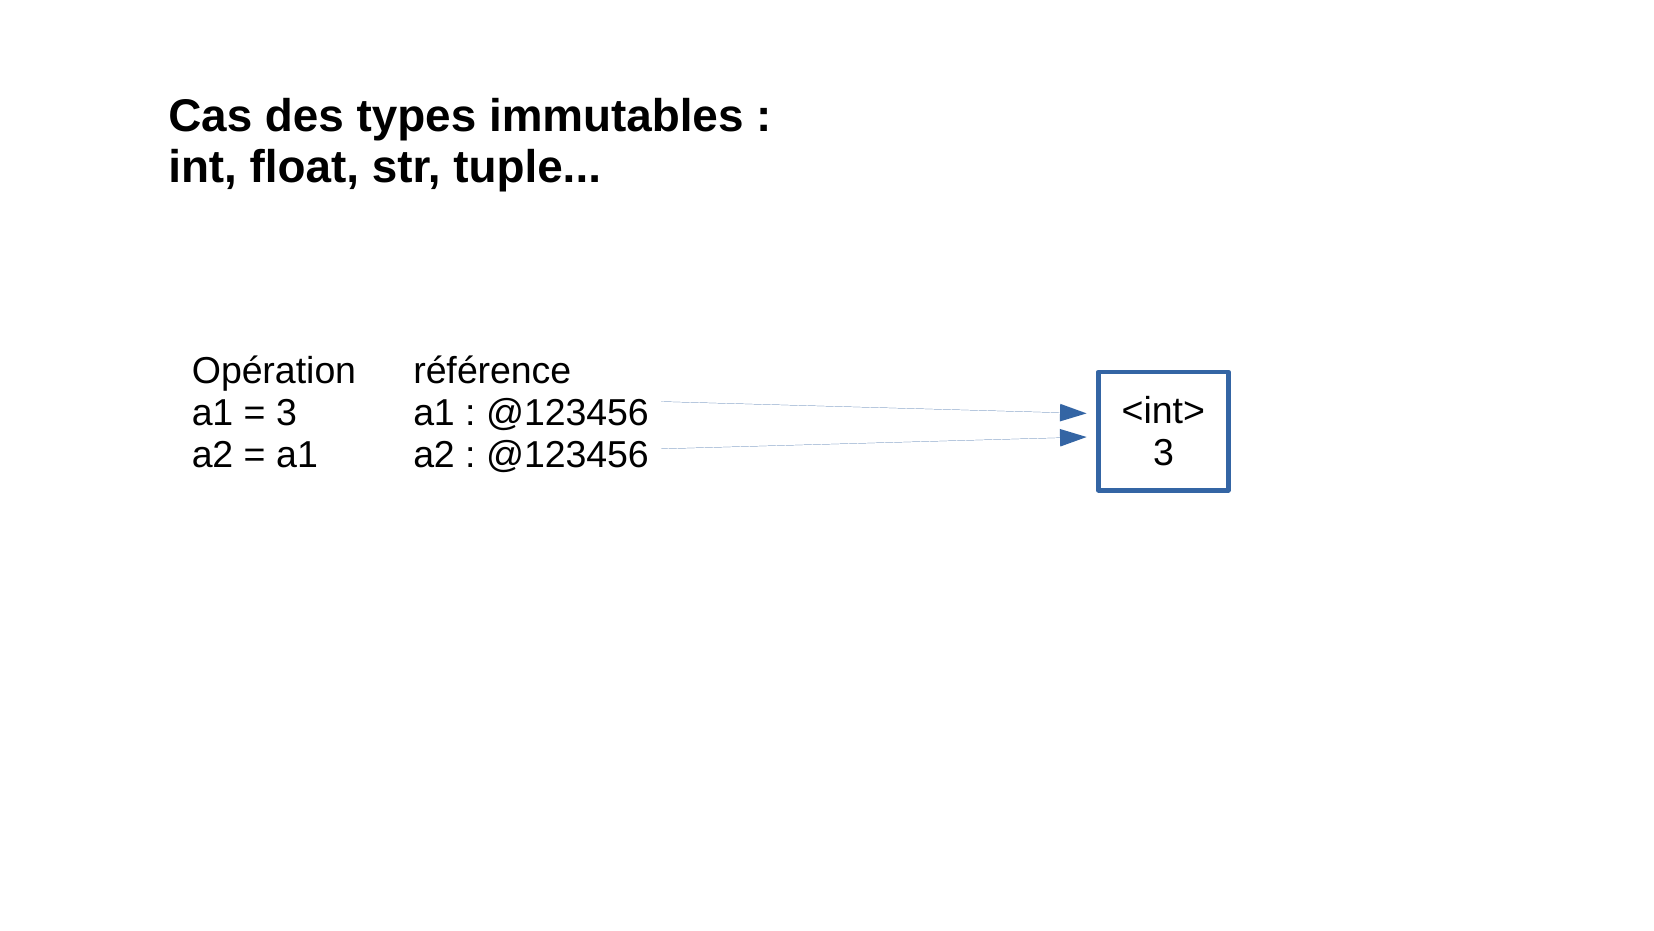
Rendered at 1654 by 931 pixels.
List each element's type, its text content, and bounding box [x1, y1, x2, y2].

text_box Opération référence a1 = 3 a1 : @123456 a2 = a1 a2 : @123456 [177, 342, 709, 610]
text_box <int> 3 [1098, 372, 1229, 491]
text_box Cas des types immutables : int, float, str, tuple... [153, 82, 863, 252]
